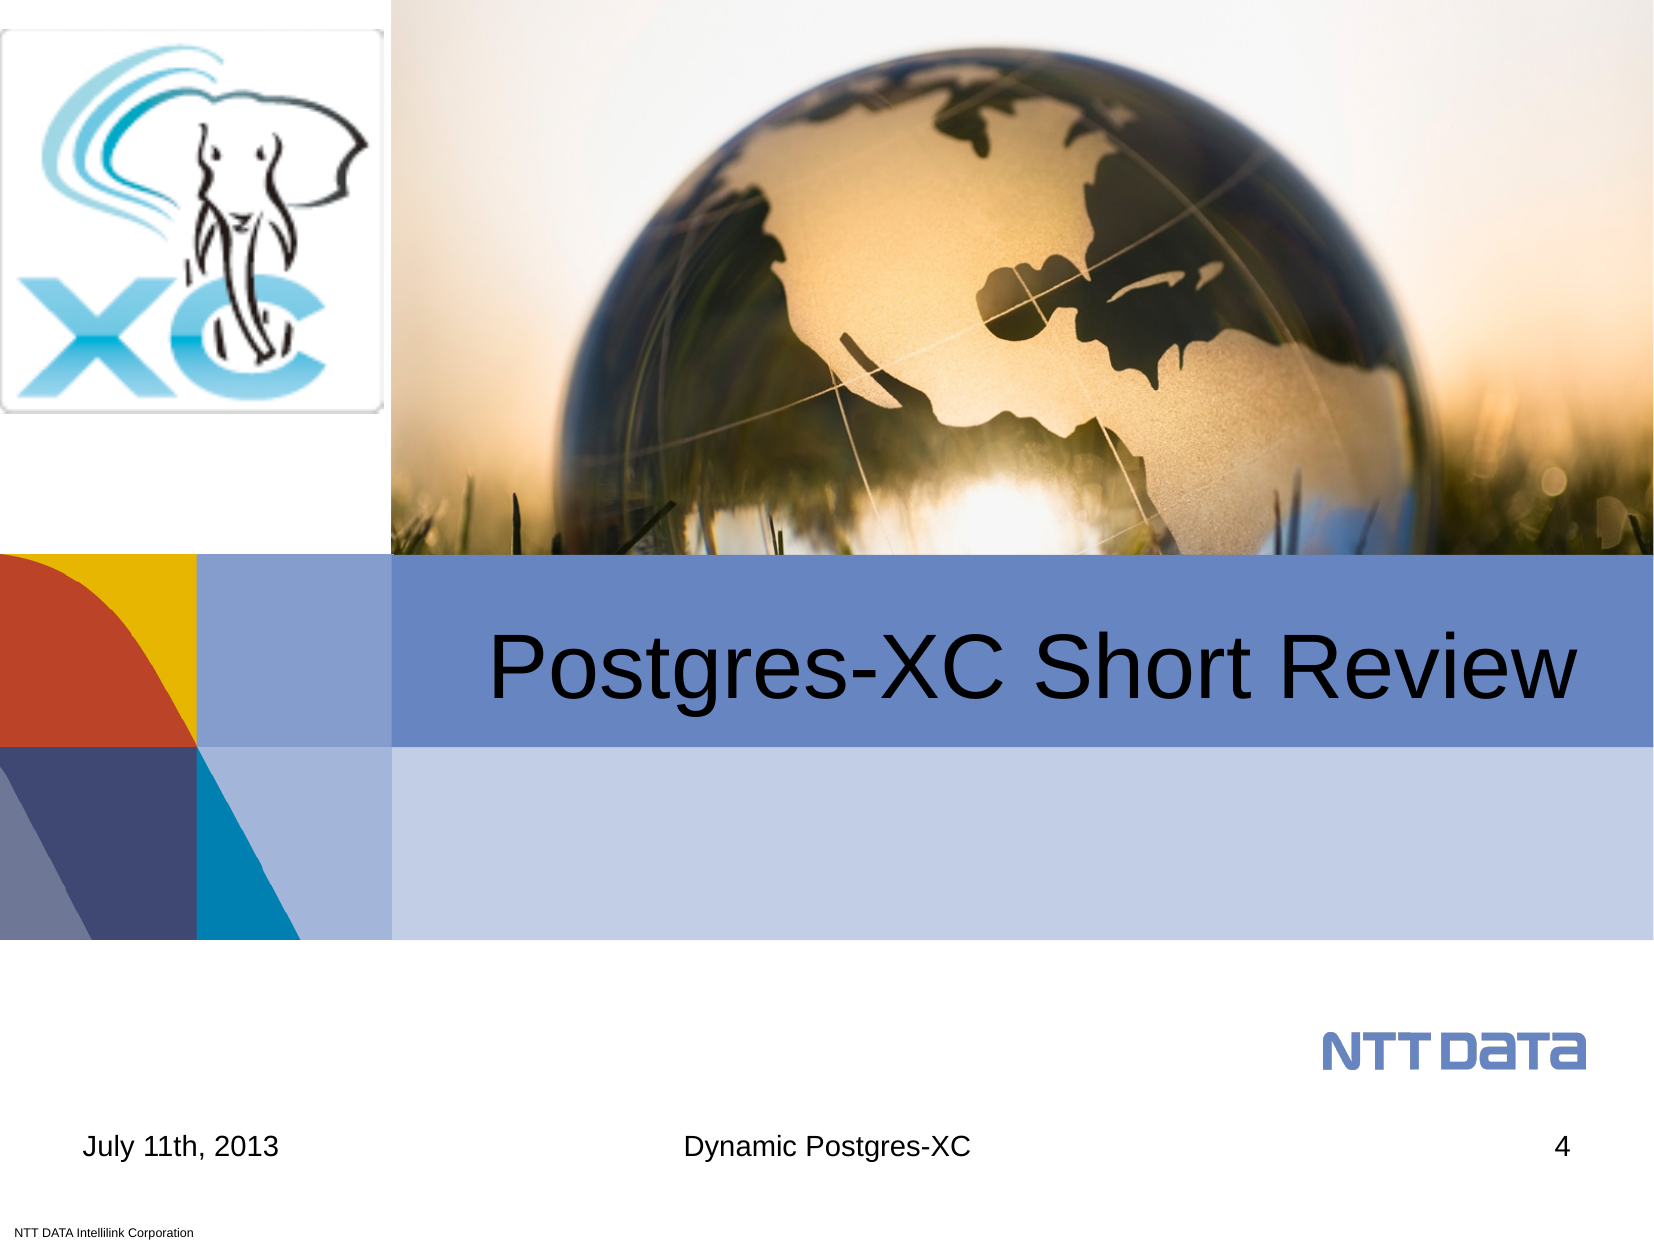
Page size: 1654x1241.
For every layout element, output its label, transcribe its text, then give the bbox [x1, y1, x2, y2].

picture [0, 29, 384, 414]
picture [0, 0, 1654, 940]
title Postgres-XC Short Review [413, 614, 1654, 721]
picture [1323, 1032, 1586, 1070]
